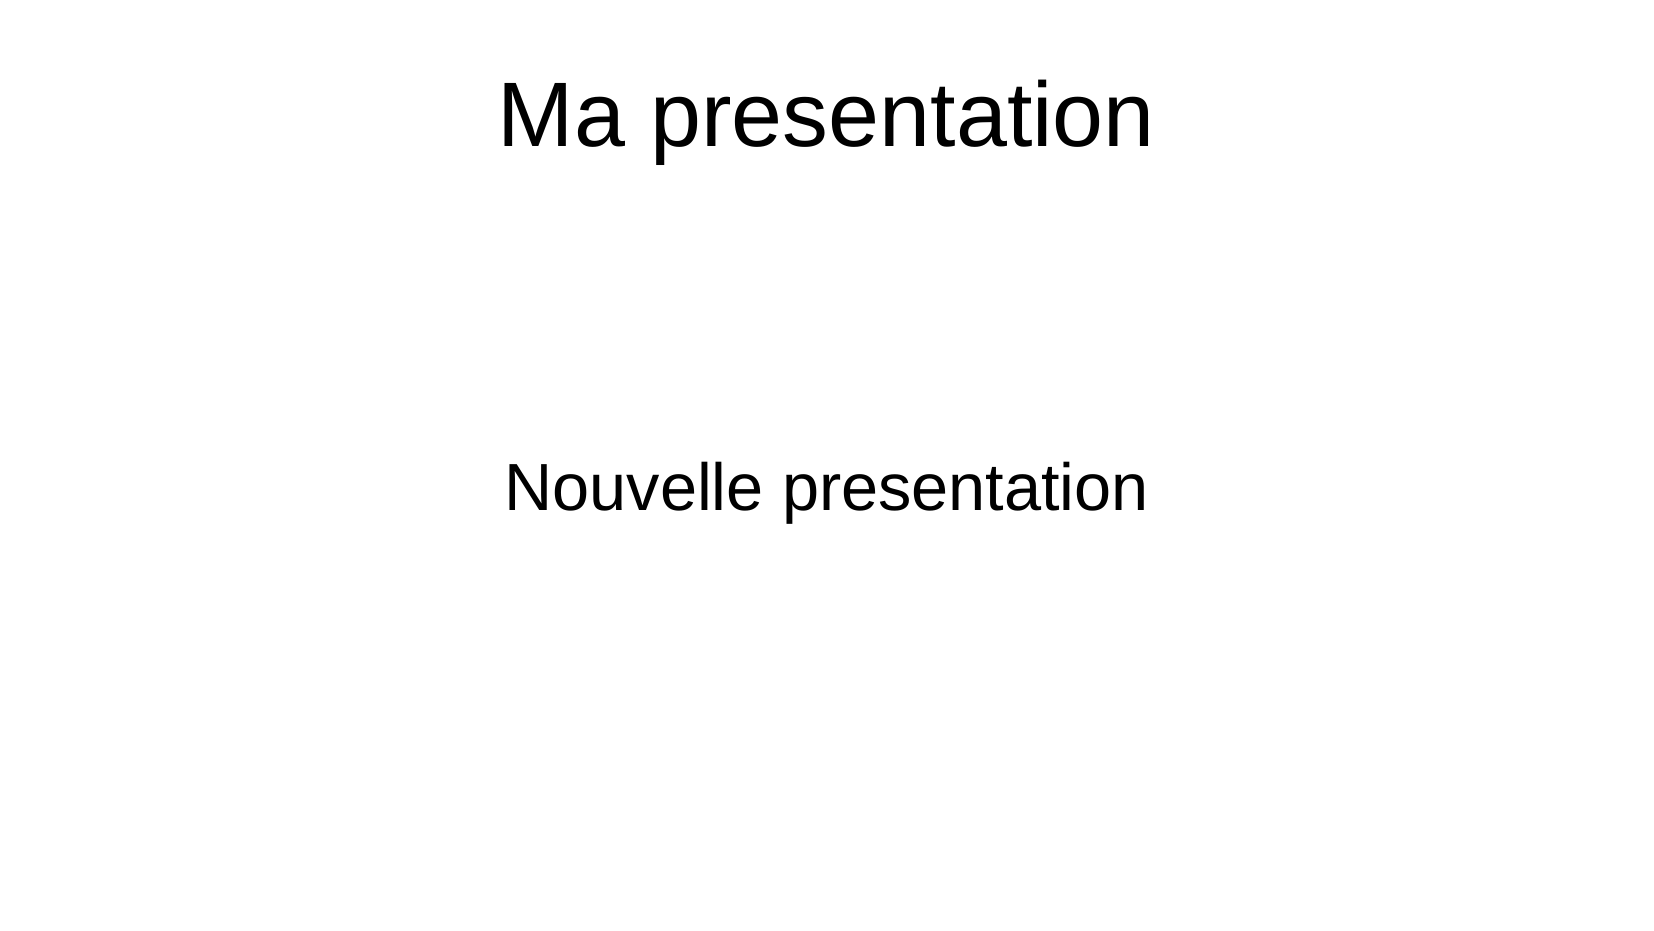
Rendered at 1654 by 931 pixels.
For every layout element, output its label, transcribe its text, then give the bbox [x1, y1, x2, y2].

subtitle Nouvelle presentation [82, 217, 1571, 758]
title Ma presentation [82, 37, 1571, 193]
